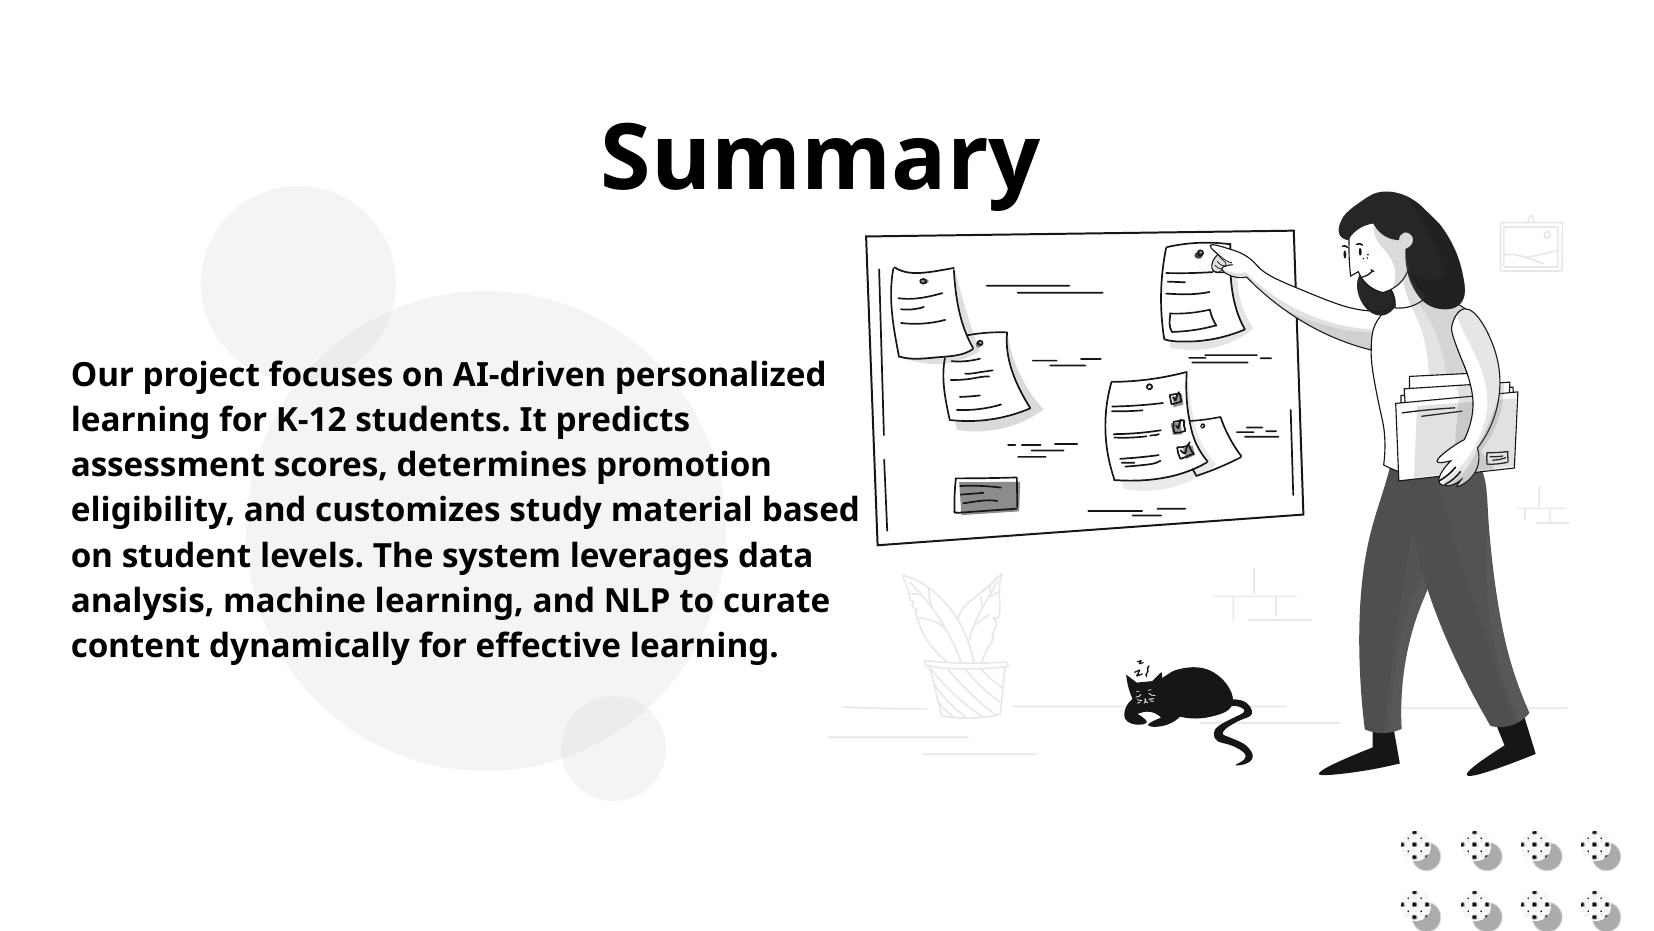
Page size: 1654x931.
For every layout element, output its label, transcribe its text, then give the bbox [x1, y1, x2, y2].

picture [1461, 890, 1492, 922]
picture [1580, 890, 1612, 922]
title Summary [76, 76, 1565, 233]
picture [1400, 830, 1432, 862]
picture [1520, 890, 1552, 922]
list Our project focuses on AI-driven personalized learning for K-12 students. It predicts assessment scores, determines promotion eligibility, and customizes study material based on student levels. The system leverages data analysis, machine learning, and NLP to curate content dynamically for effective learning. [0, 210, 863, 863]
picture [1461, 830, 1492, 862]
picture [1400, 890, 1432, 922]
picture [1580, 830, 1612, 862]
picture [1520, 831, 1552, 862]
